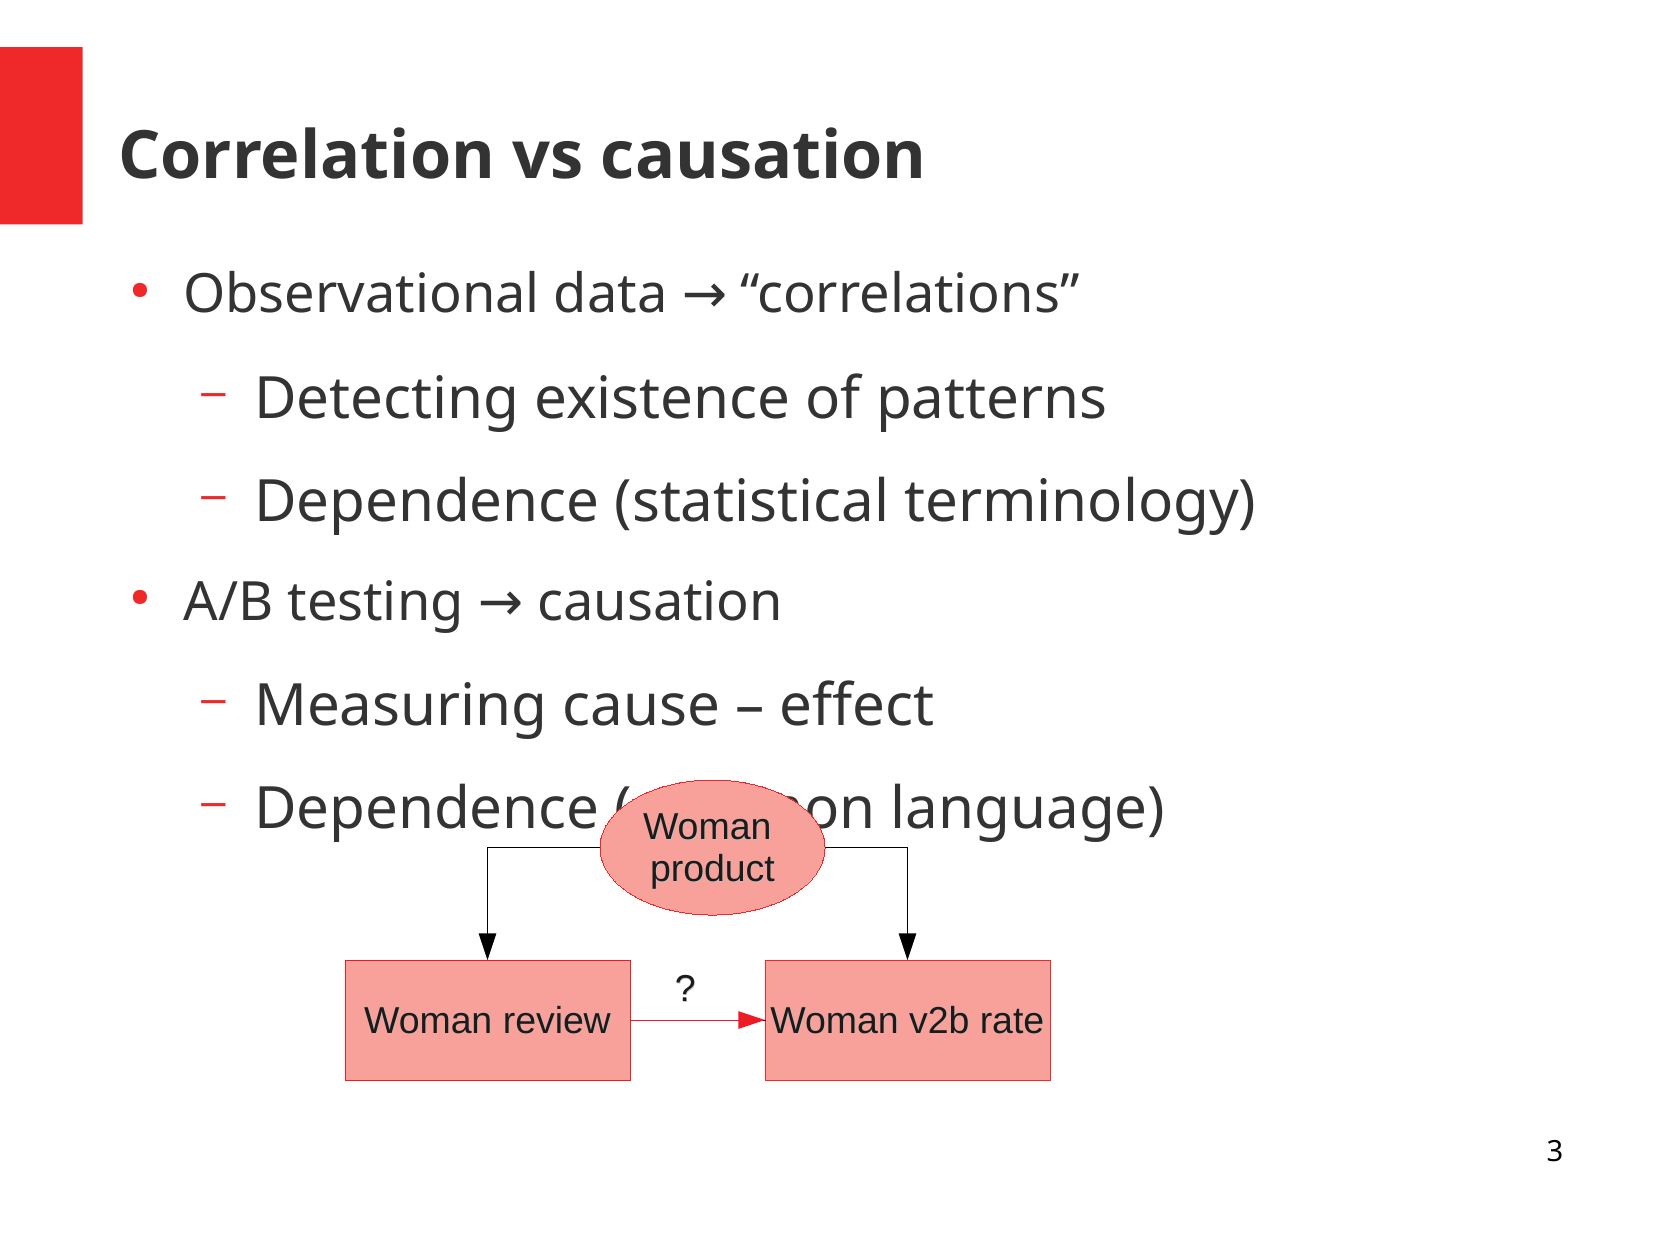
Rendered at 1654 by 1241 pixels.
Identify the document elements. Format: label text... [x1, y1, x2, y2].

text_box Woman product [600, 780, 826, 916]
list Observational data → “correlations” Detecting existence of patterns Dependence (statistical terminology) A/B testing → causation Measuring cause – effect Dependence (common language) [112, 255, 1531, 826]
text_box ? [660, 960, 736, 1017]
text_box Woman v2b rate [765, 960, 1051, 1081]
title Correlation vs causation [118, 49, 1571, 257]
text_box Woman review [345, 960, 631, 1081]
